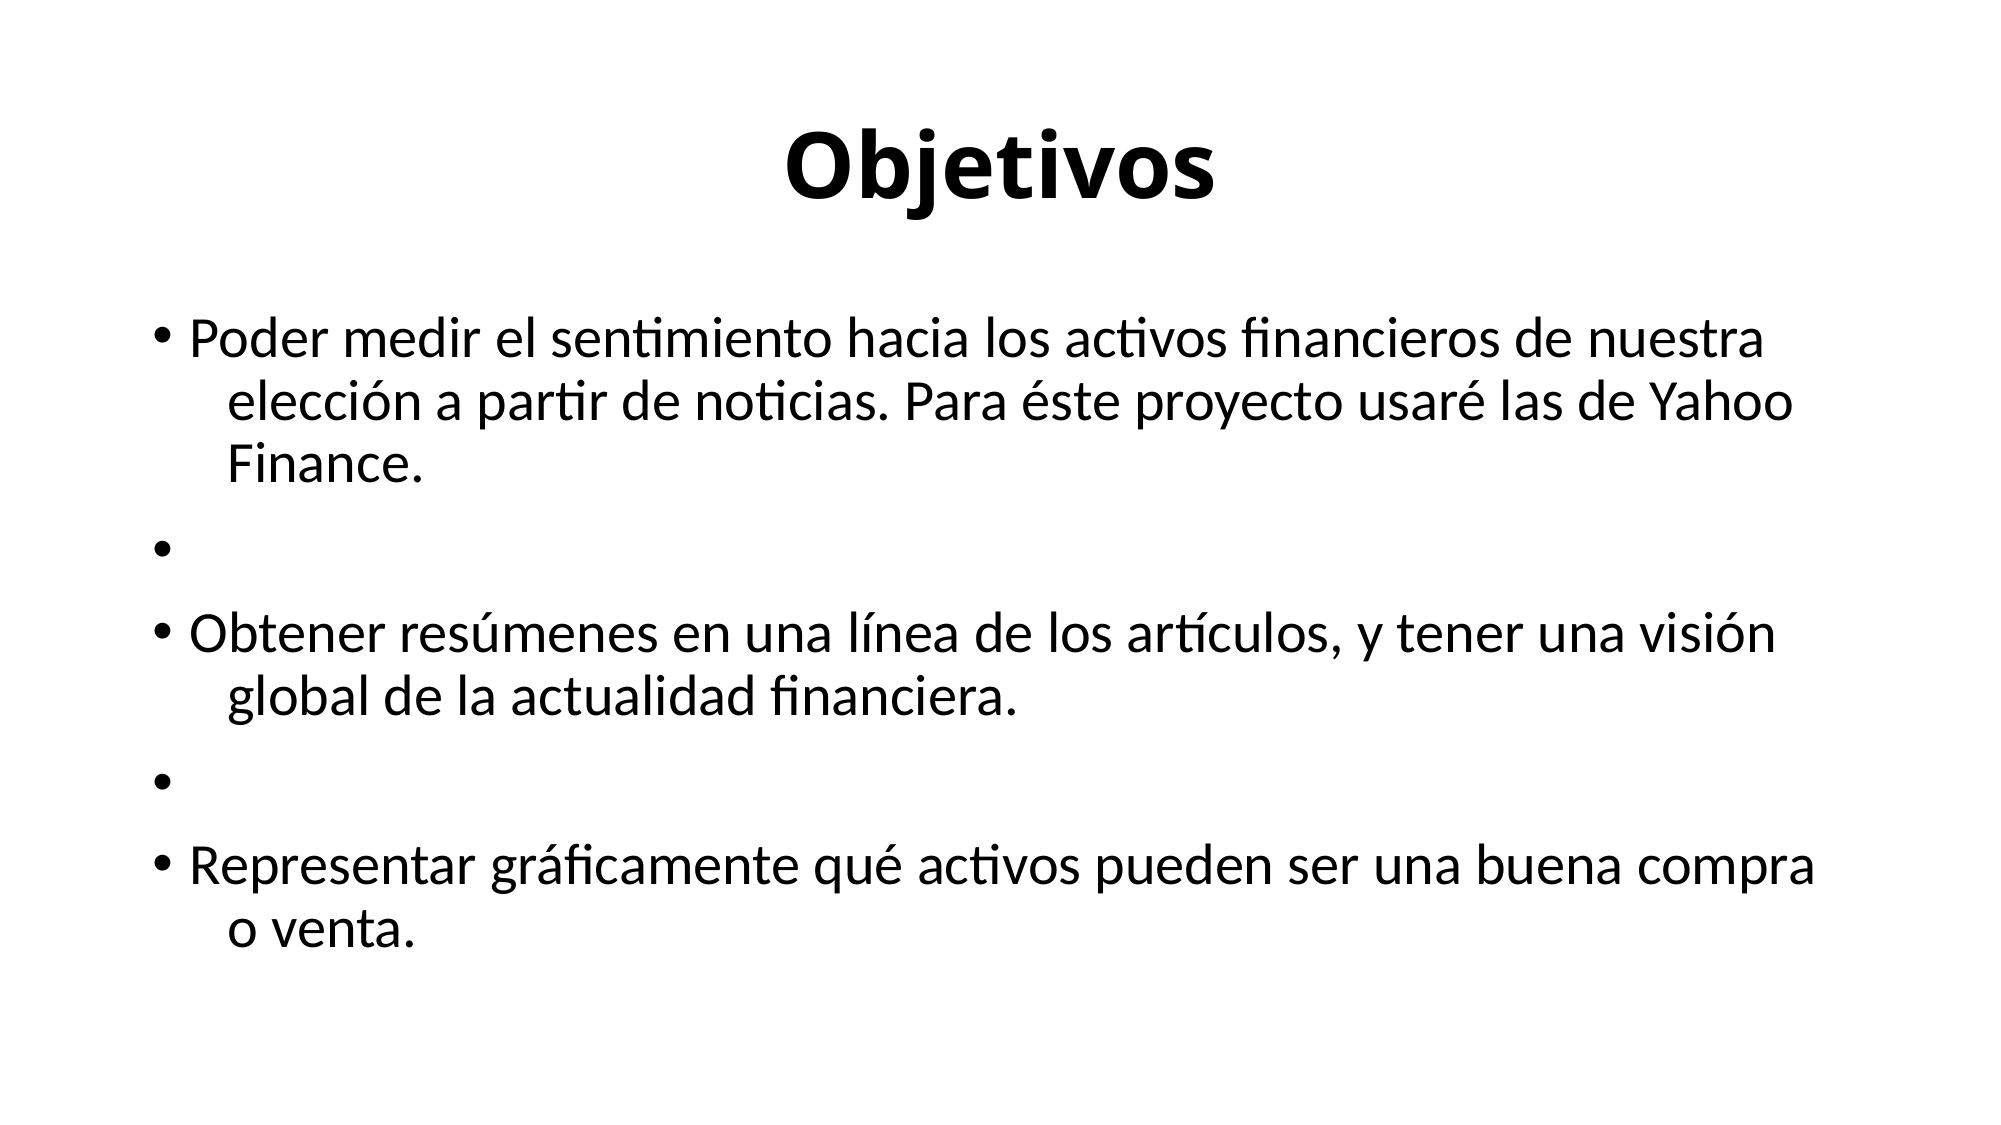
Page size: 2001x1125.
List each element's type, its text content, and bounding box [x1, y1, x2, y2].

title Objetivos [137, 59, 1863, 278]
list Poder medir el sentimiento hacia los activos financieros de nuestra elección a partir de noticias. Para éste proyecto usaré las de Yahoo Finance. Obtener resúmenes en una línea de los artículos, y tener una visión global de la actualidad financiera. Representar gráficamente qué activos pueden ser una buena compra o venta. [137, 299, 1863, 1014]
